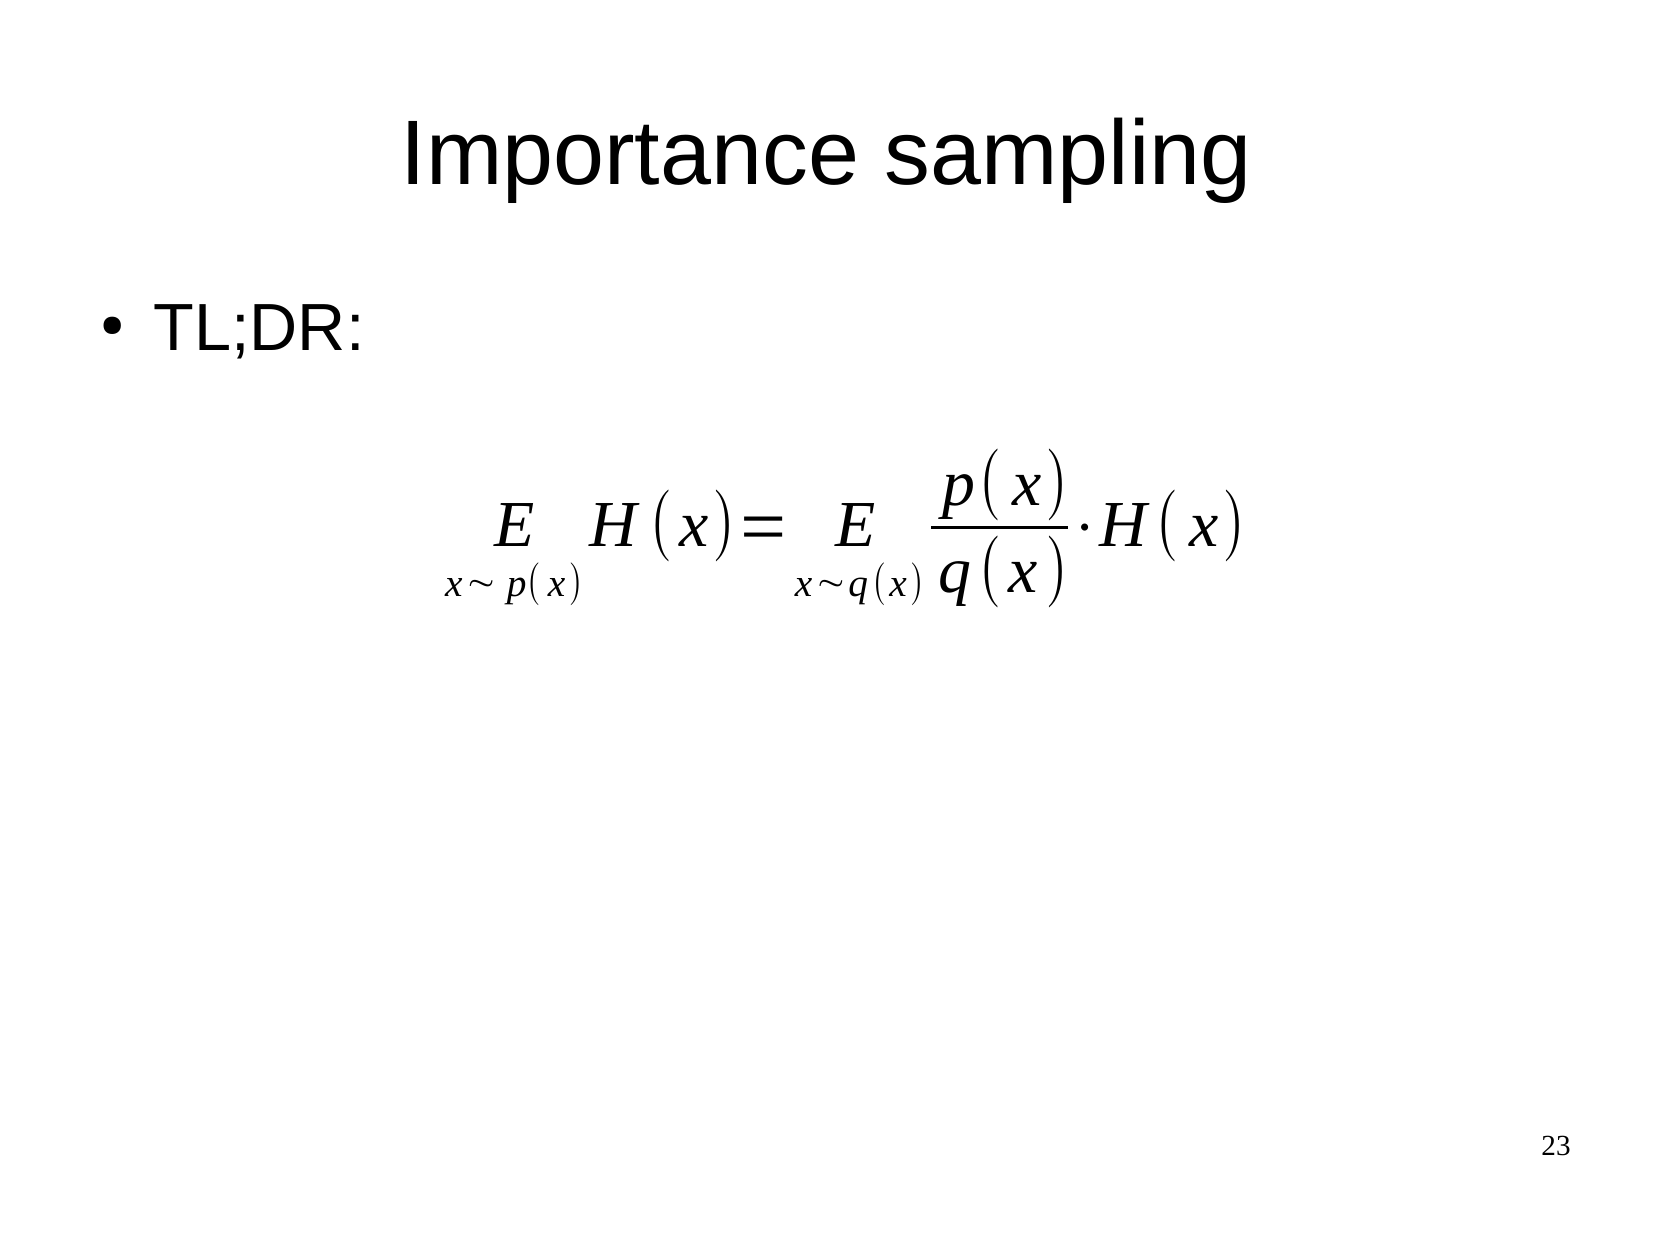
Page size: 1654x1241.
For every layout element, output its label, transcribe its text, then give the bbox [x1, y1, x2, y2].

list TL;DR: [82, 290, 1571, 1010]
chart [428, 444, 1262, 612]
title Importance sampling [82, 49, 1571, 257]
